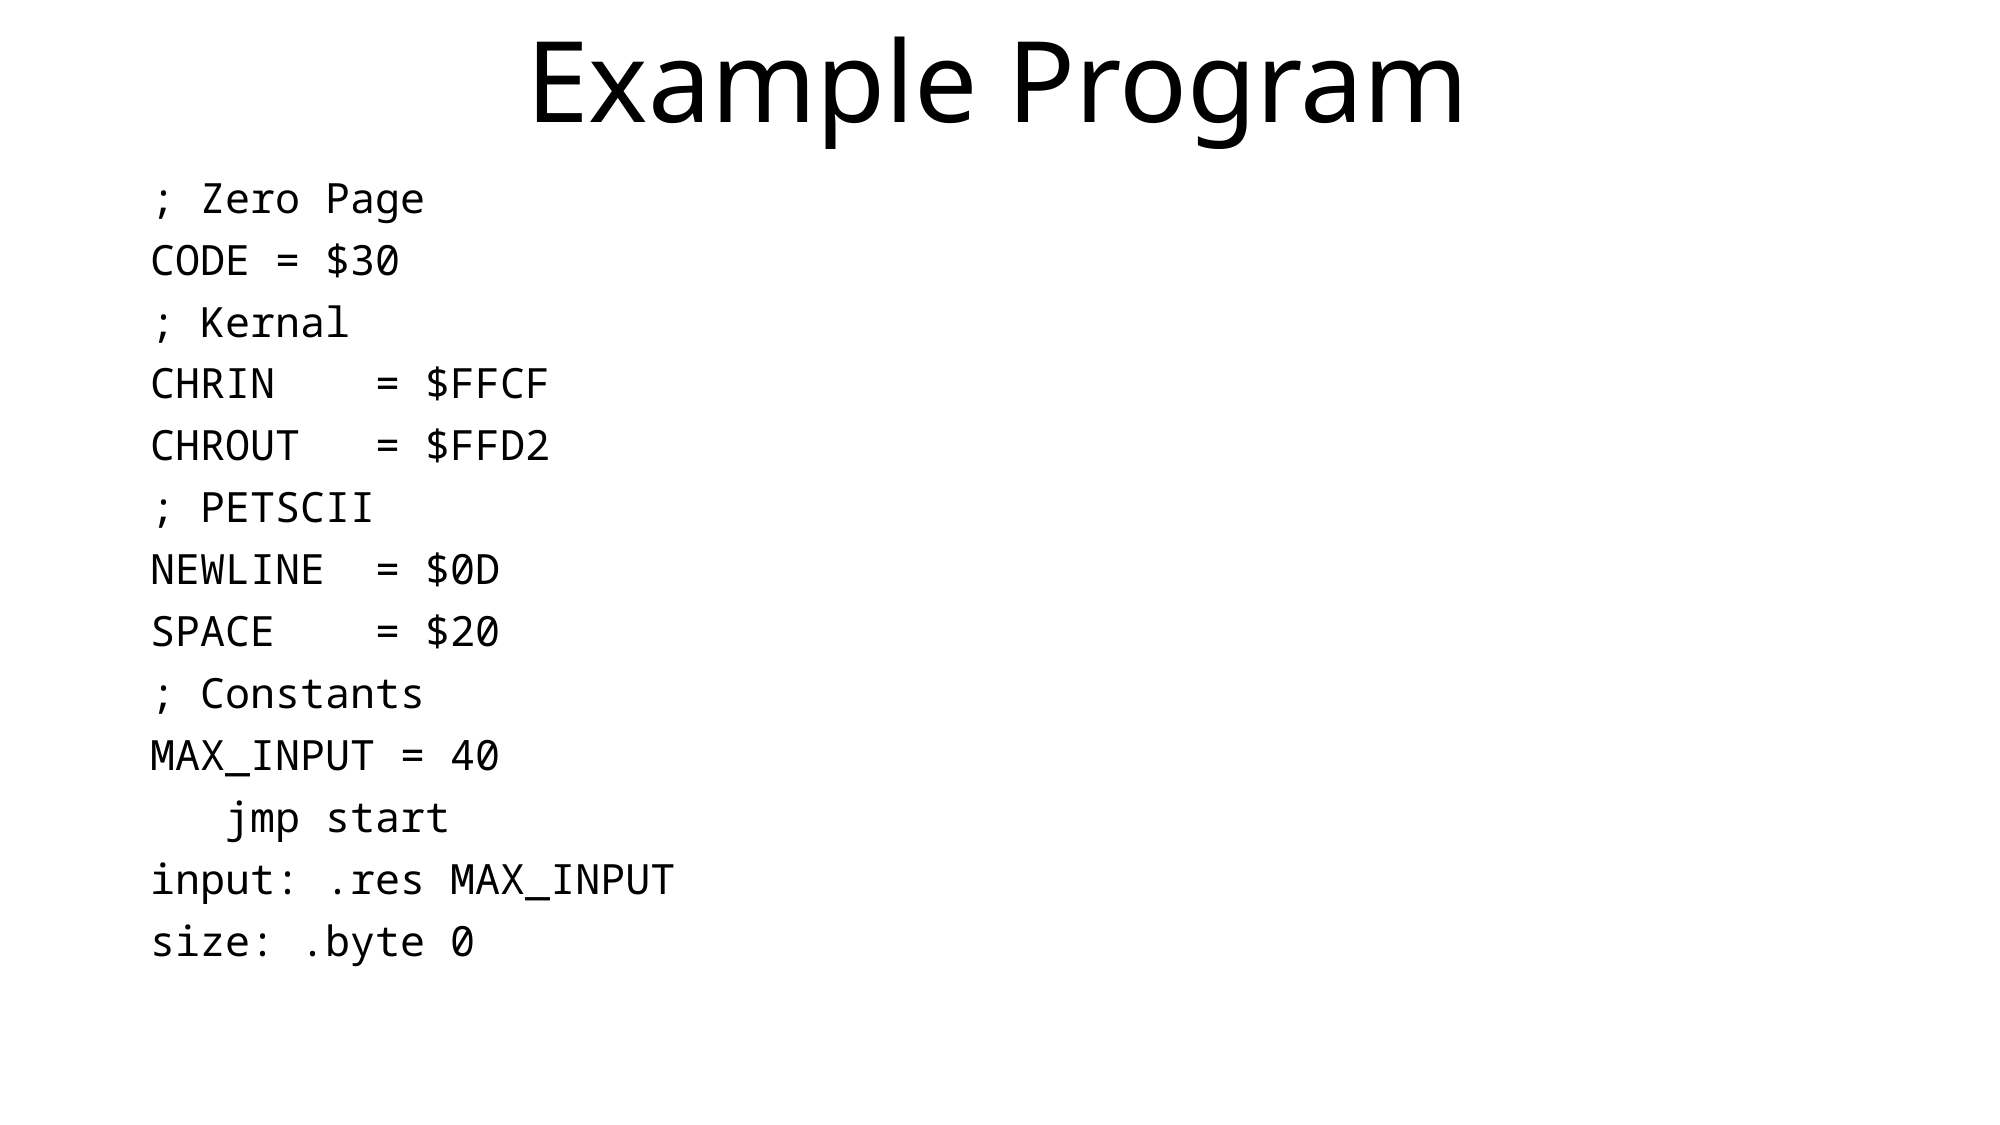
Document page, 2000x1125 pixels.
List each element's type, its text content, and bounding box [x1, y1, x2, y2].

list ; Zero Page CODE = $30 ; Kernal CHRIN = $FFCF CHROUT = $FFD2 ; PETSCII NEWLINE = $0D SPACE = $20 ; Constants MAX_INPUT = 40 jmp start input: .res MAX_INPUT size: .byte 0 [135, 165, 1860, 1091]
title Example Program [135, 7, 1861, 165]
